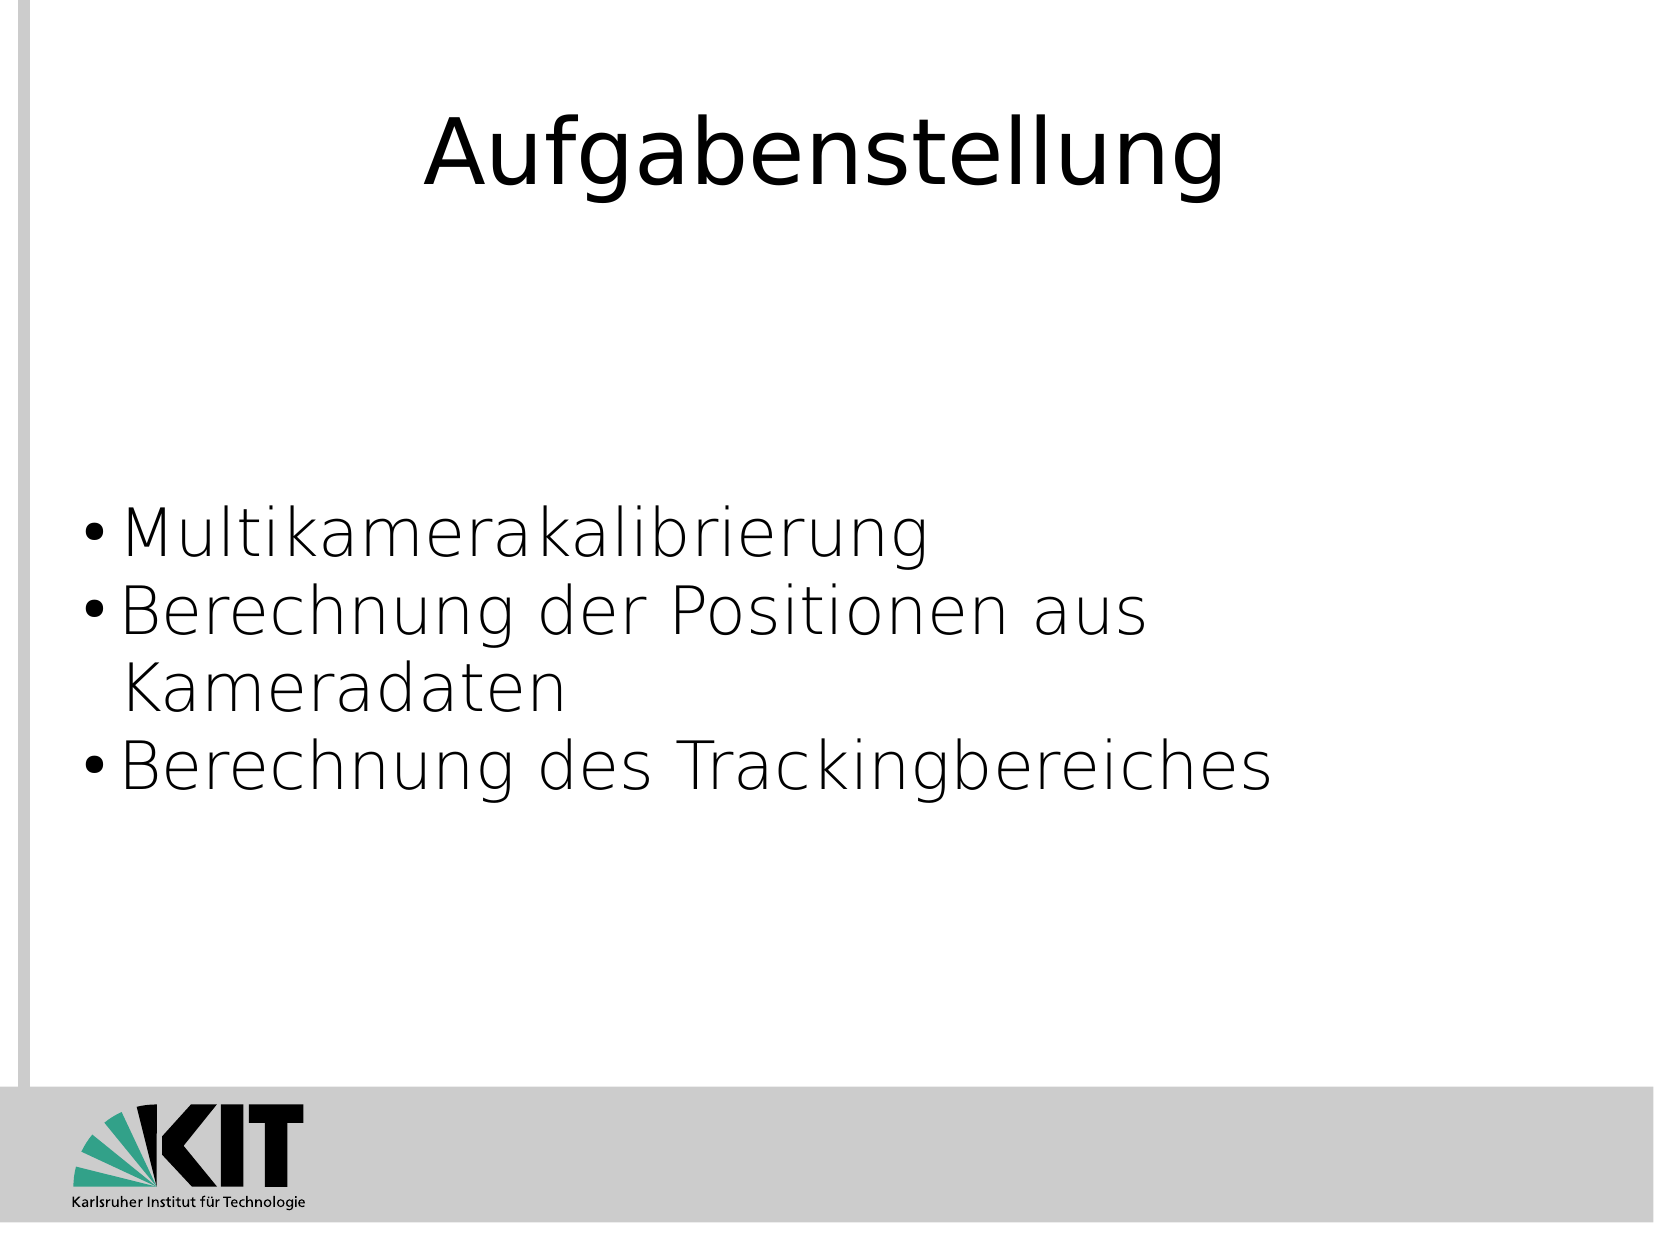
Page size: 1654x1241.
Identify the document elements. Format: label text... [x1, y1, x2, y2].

subtitle Multikamerakalibrierung Berechnung der Positionen aus Kameradaten Berechnung des Trackingbereiches [82, 290, 1571, 1010]
title Aufgabenstellung [82, 49, 1571, 257]
picture [70, 1098, 308, 1217]
text_box [0, 1086, 1654, 1223]
